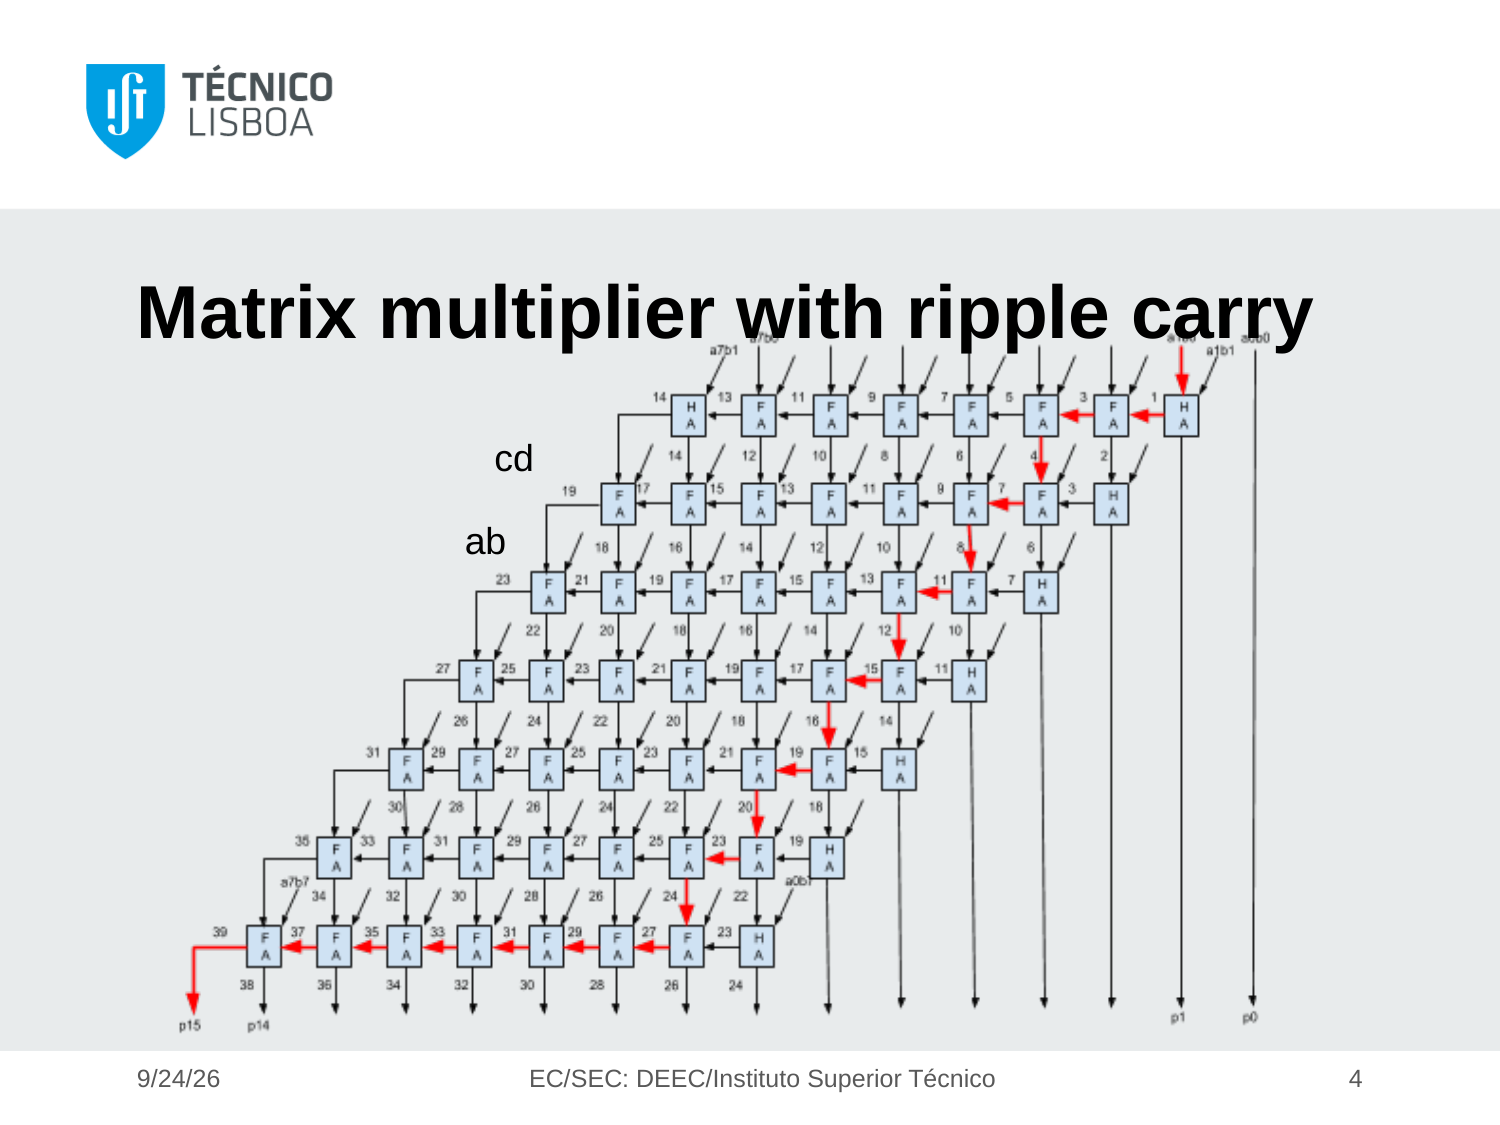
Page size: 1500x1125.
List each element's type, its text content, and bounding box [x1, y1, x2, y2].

text_box ab [450, 513, 522, 571]
picture [0, 0, 1500, 1125]
slide_number 11/19/20 [121, 1052, 425, 1103]
title Matrix multiplier with ripple carry [121, 237, 1378, 381]
slide_number <number> [1077, 1052, 1378, 1103]
text_box cd [479, 430, 549, 488]
footer EC/SEC: DEEC/Instituto Superior Técnico [512, 1053, 1021, 1103]
